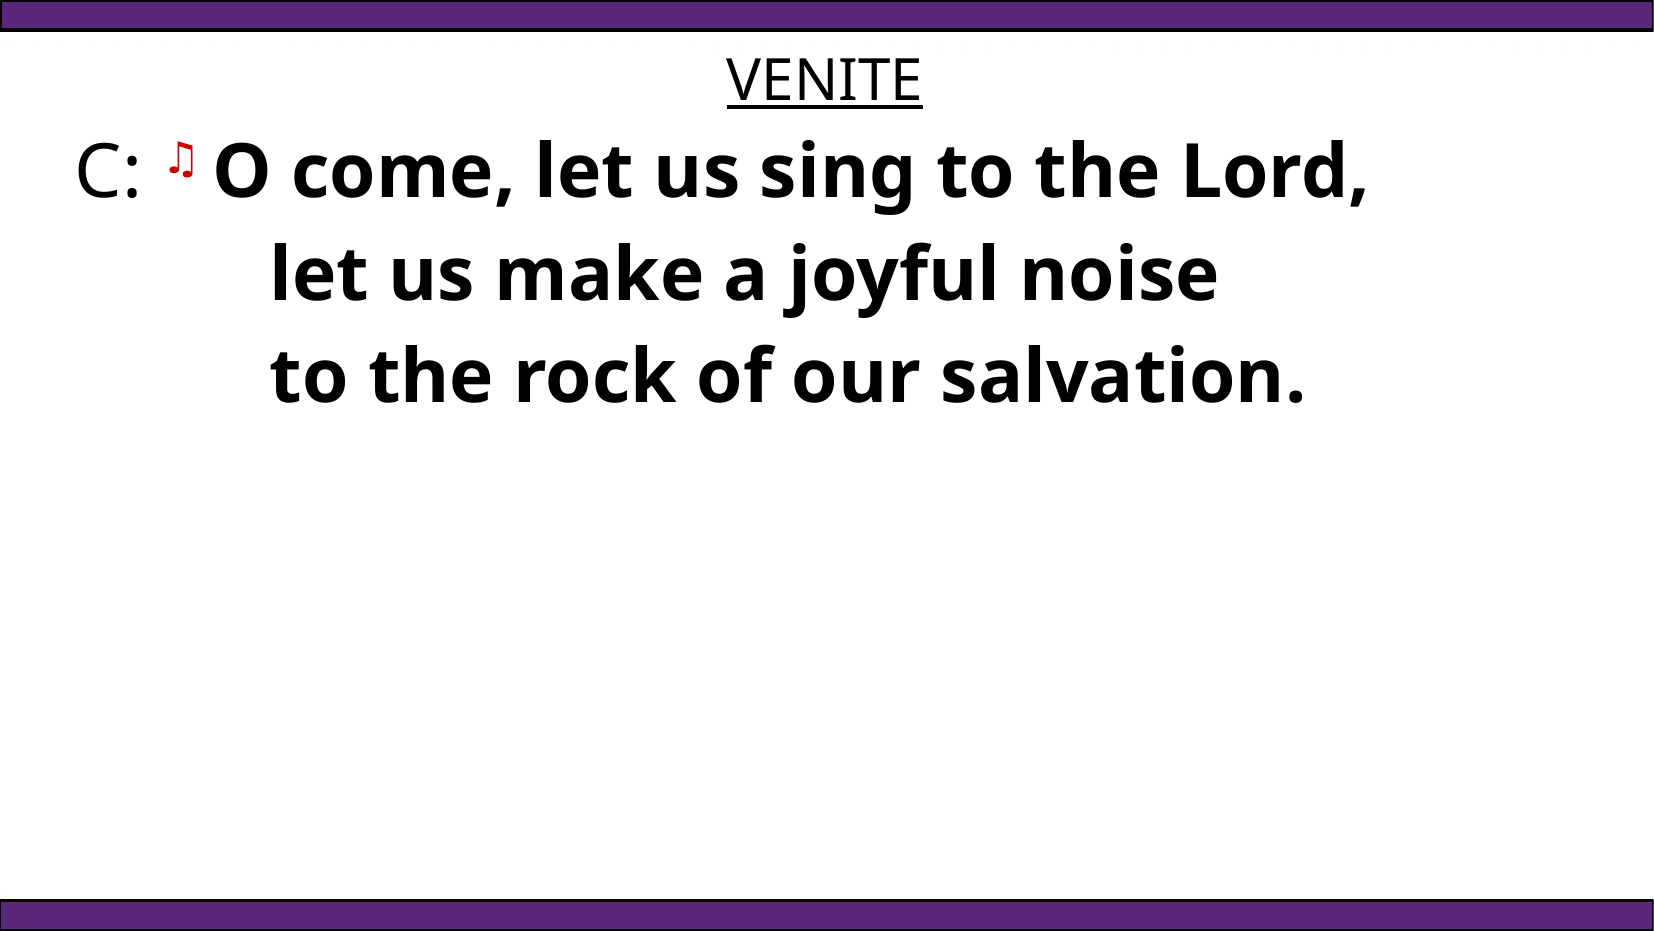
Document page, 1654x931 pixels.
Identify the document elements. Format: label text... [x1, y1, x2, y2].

text_box [0, 900, 1654, 931]
text_box [0, 0, 1654, 31]
text_box VENITE C: ♫ O come, let us sing to the Lord, let us make a joyful noise to the rock of our salvation. [60, 30, 1591, 423]
picture [0, 31, 1654, 900]
